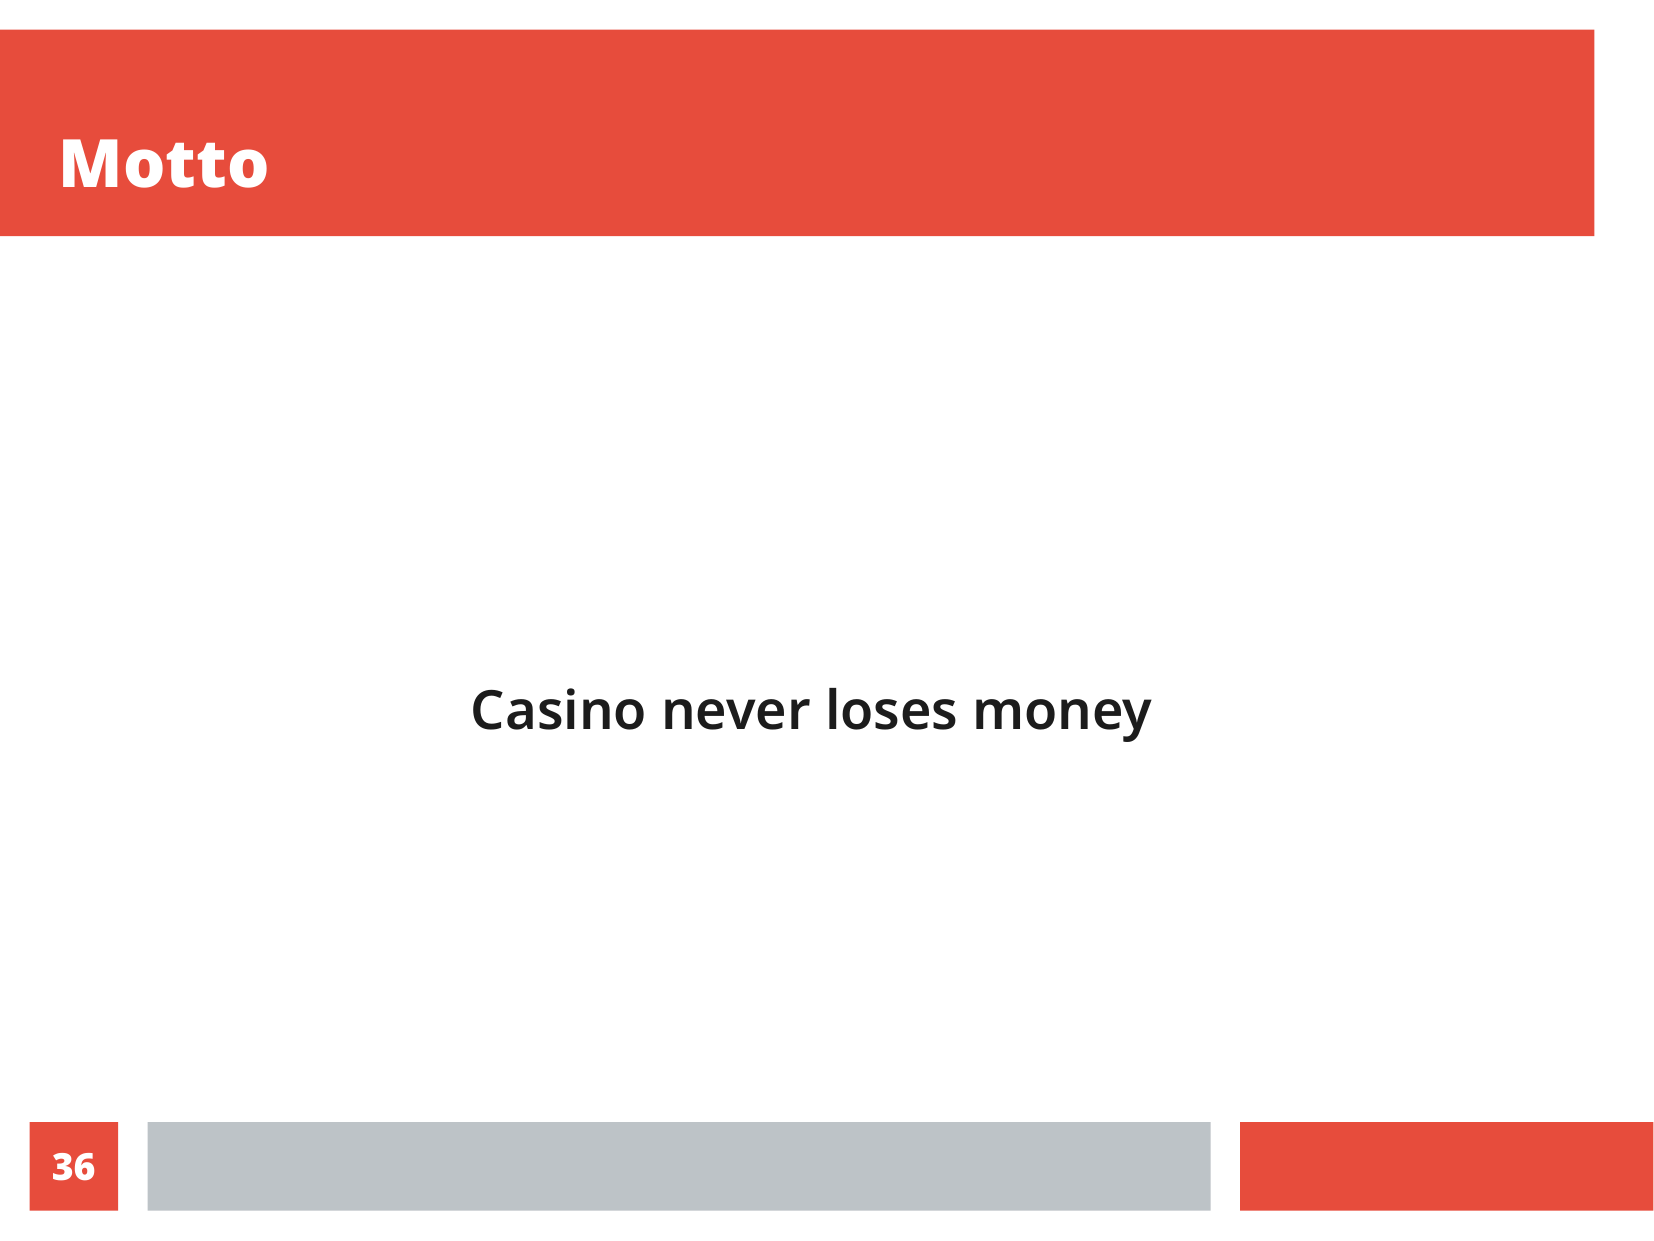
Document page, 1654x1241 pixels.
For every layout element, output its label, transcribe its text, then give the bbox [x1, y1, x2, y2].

title Motto [59, 59, 1595, 207]
list Casino never loses money [59, 324, 1565, 1093]
